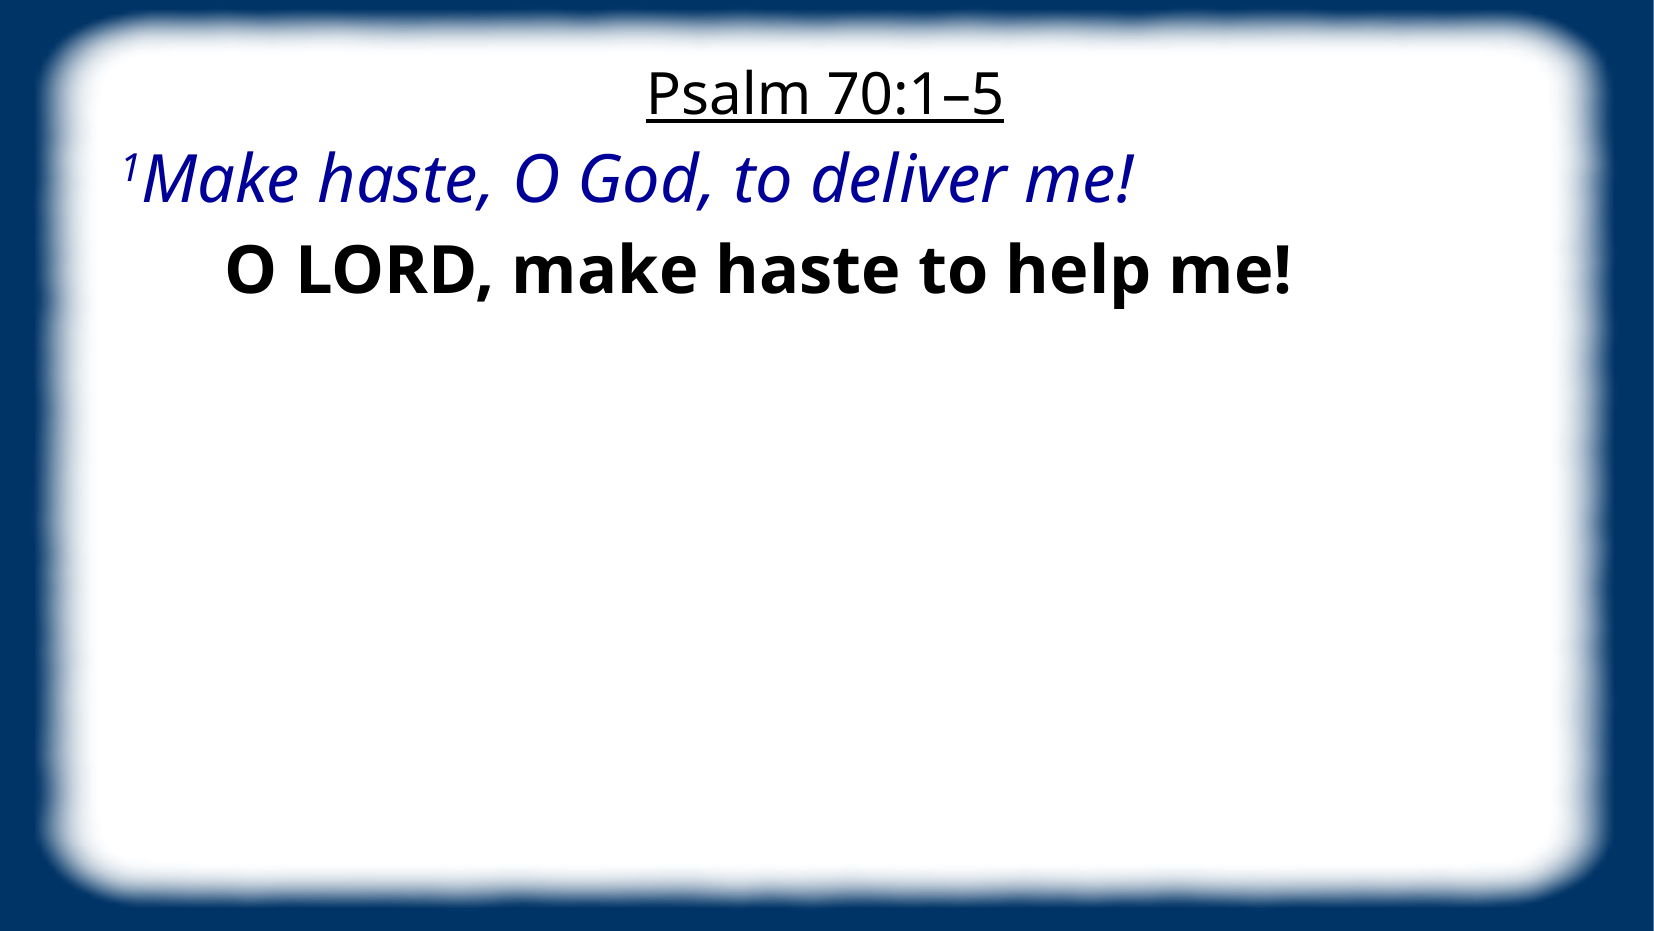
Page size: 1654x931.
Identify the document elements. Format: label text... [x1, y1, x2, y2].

picture [0, 0, 1654, 931]
text_box Psalm 70:1–5 1Make haste, O God, to deliver me! O LORD, make haste to help me! [105, 45, 1546, 315]
